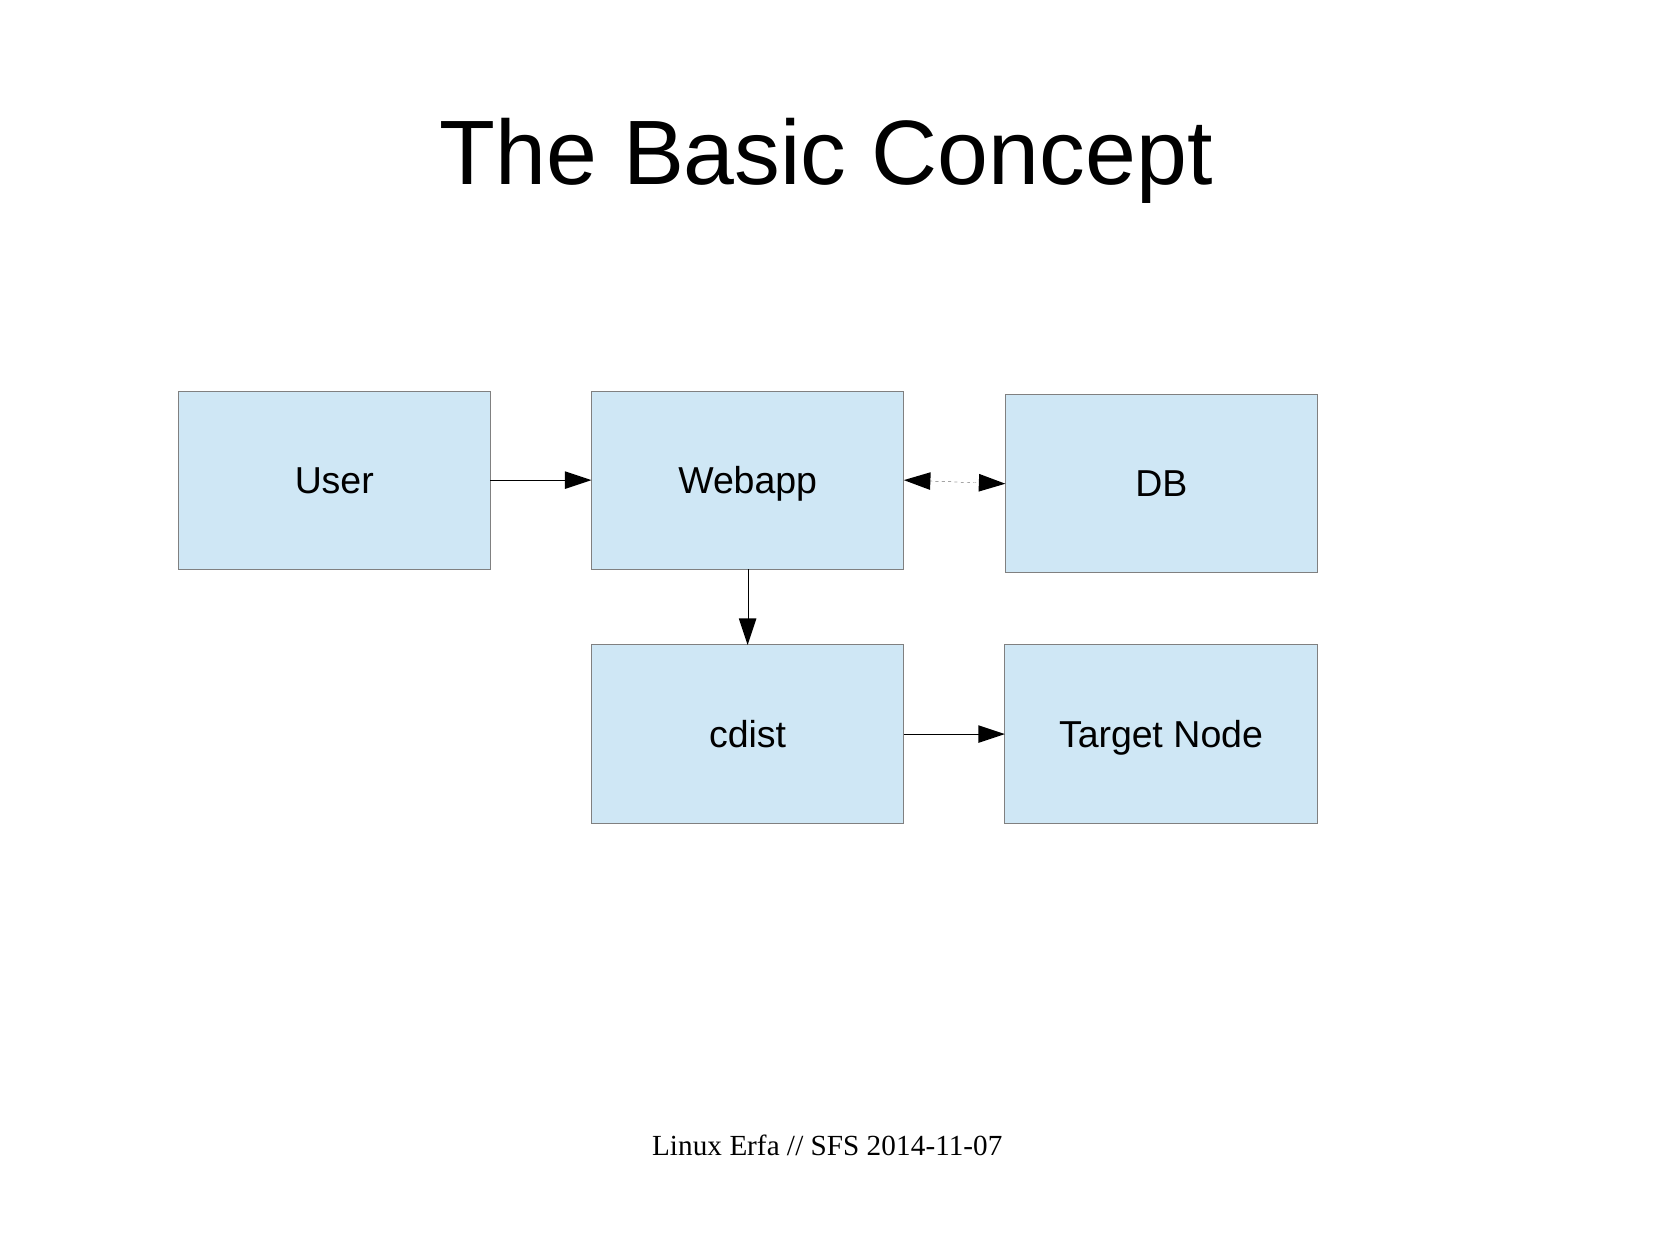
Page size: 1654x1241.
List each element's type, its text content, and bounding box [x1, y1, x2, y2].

text_box cdist [591, 644, 904, 824]
text_box User [178, 391, 491, 570]
text_box DB [1005, 394, 1318, 573]
text_box Target Node [1004, 644, 1318, 824]
title The Basic Concept [82, 49, 1571, 257]
text_box Webapp [591, 391, 904, 570]
